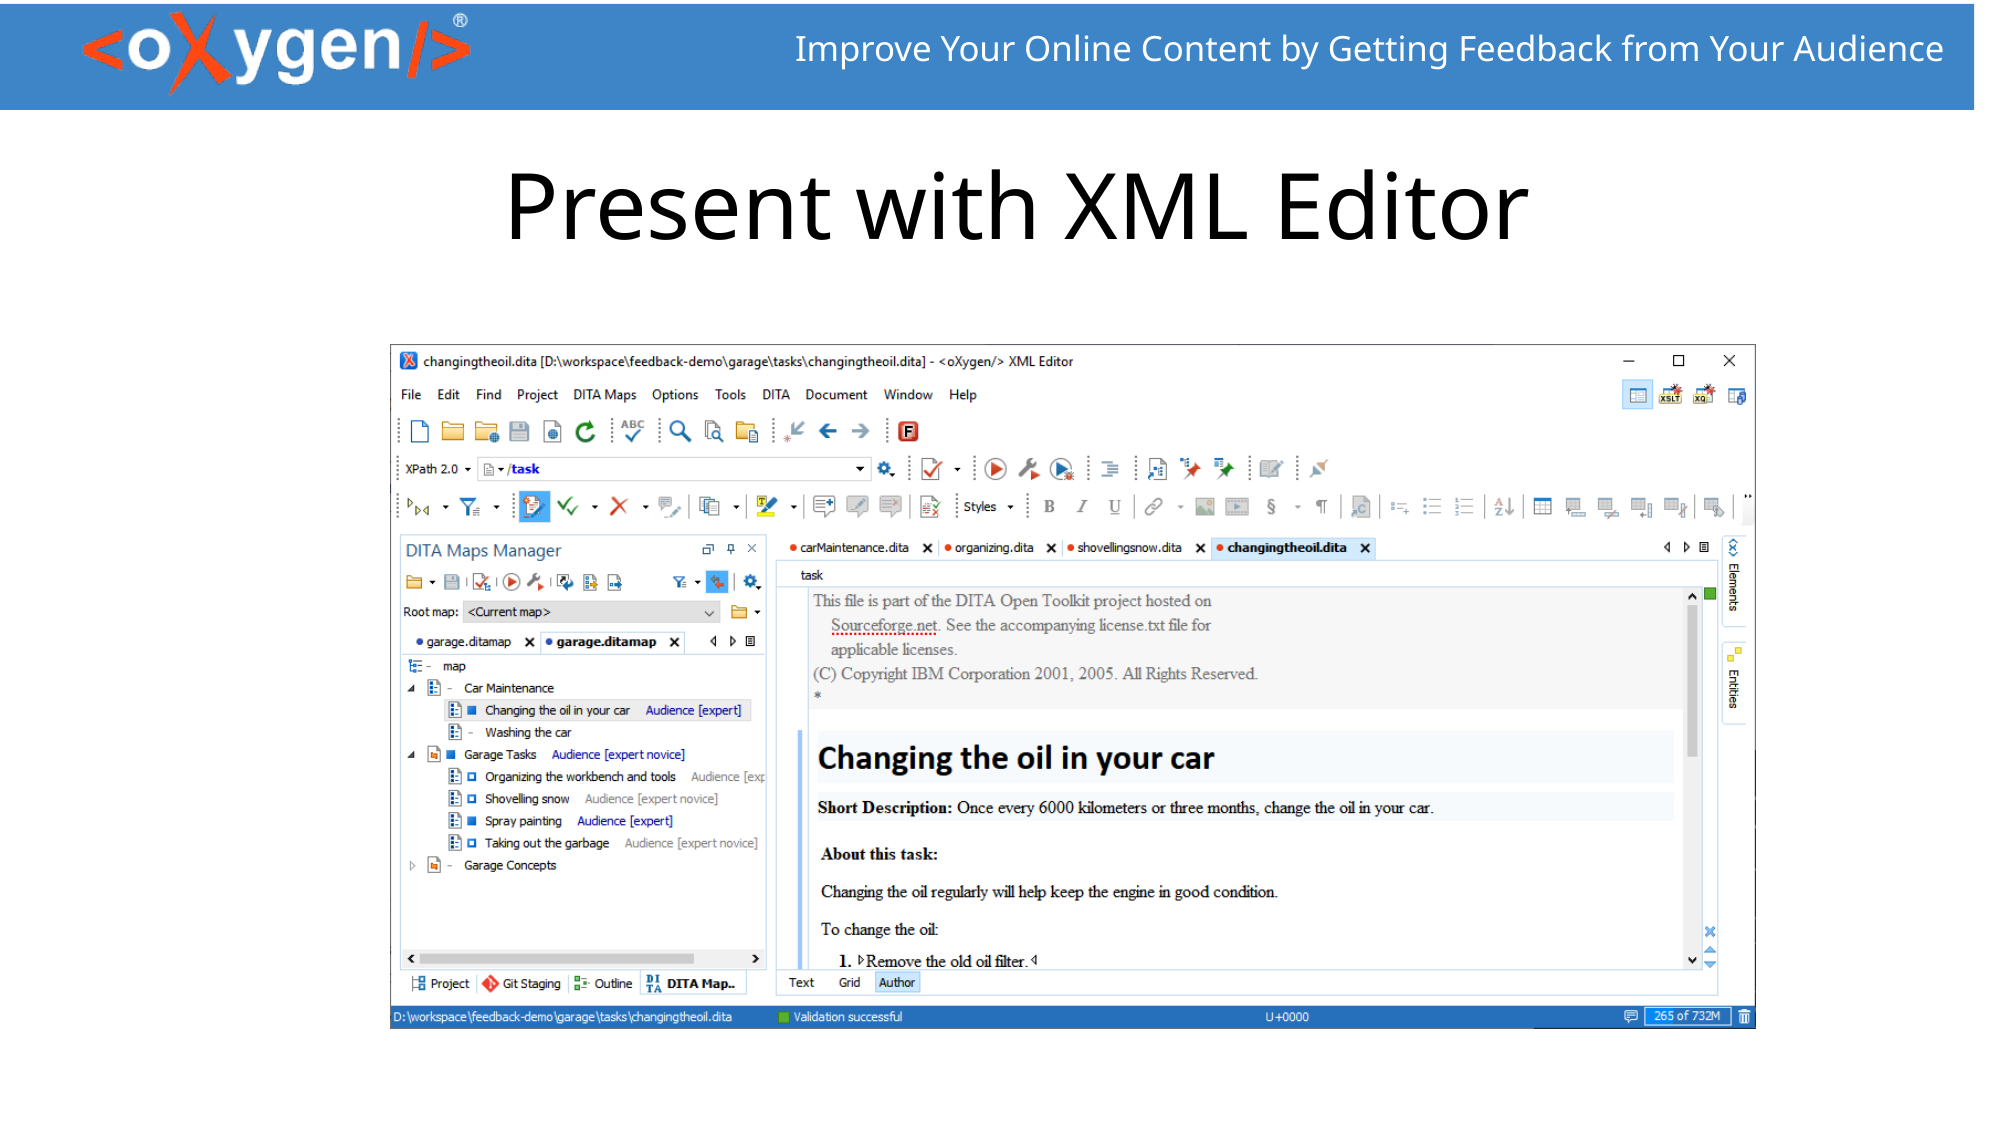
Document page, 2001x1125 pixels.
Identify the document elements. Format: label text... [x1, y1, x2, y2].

title Present with XML Editor [99, 109, 1900, 298]
picture [390, 344, 1756, 1029]
picture [75, 0, 488, 106]
